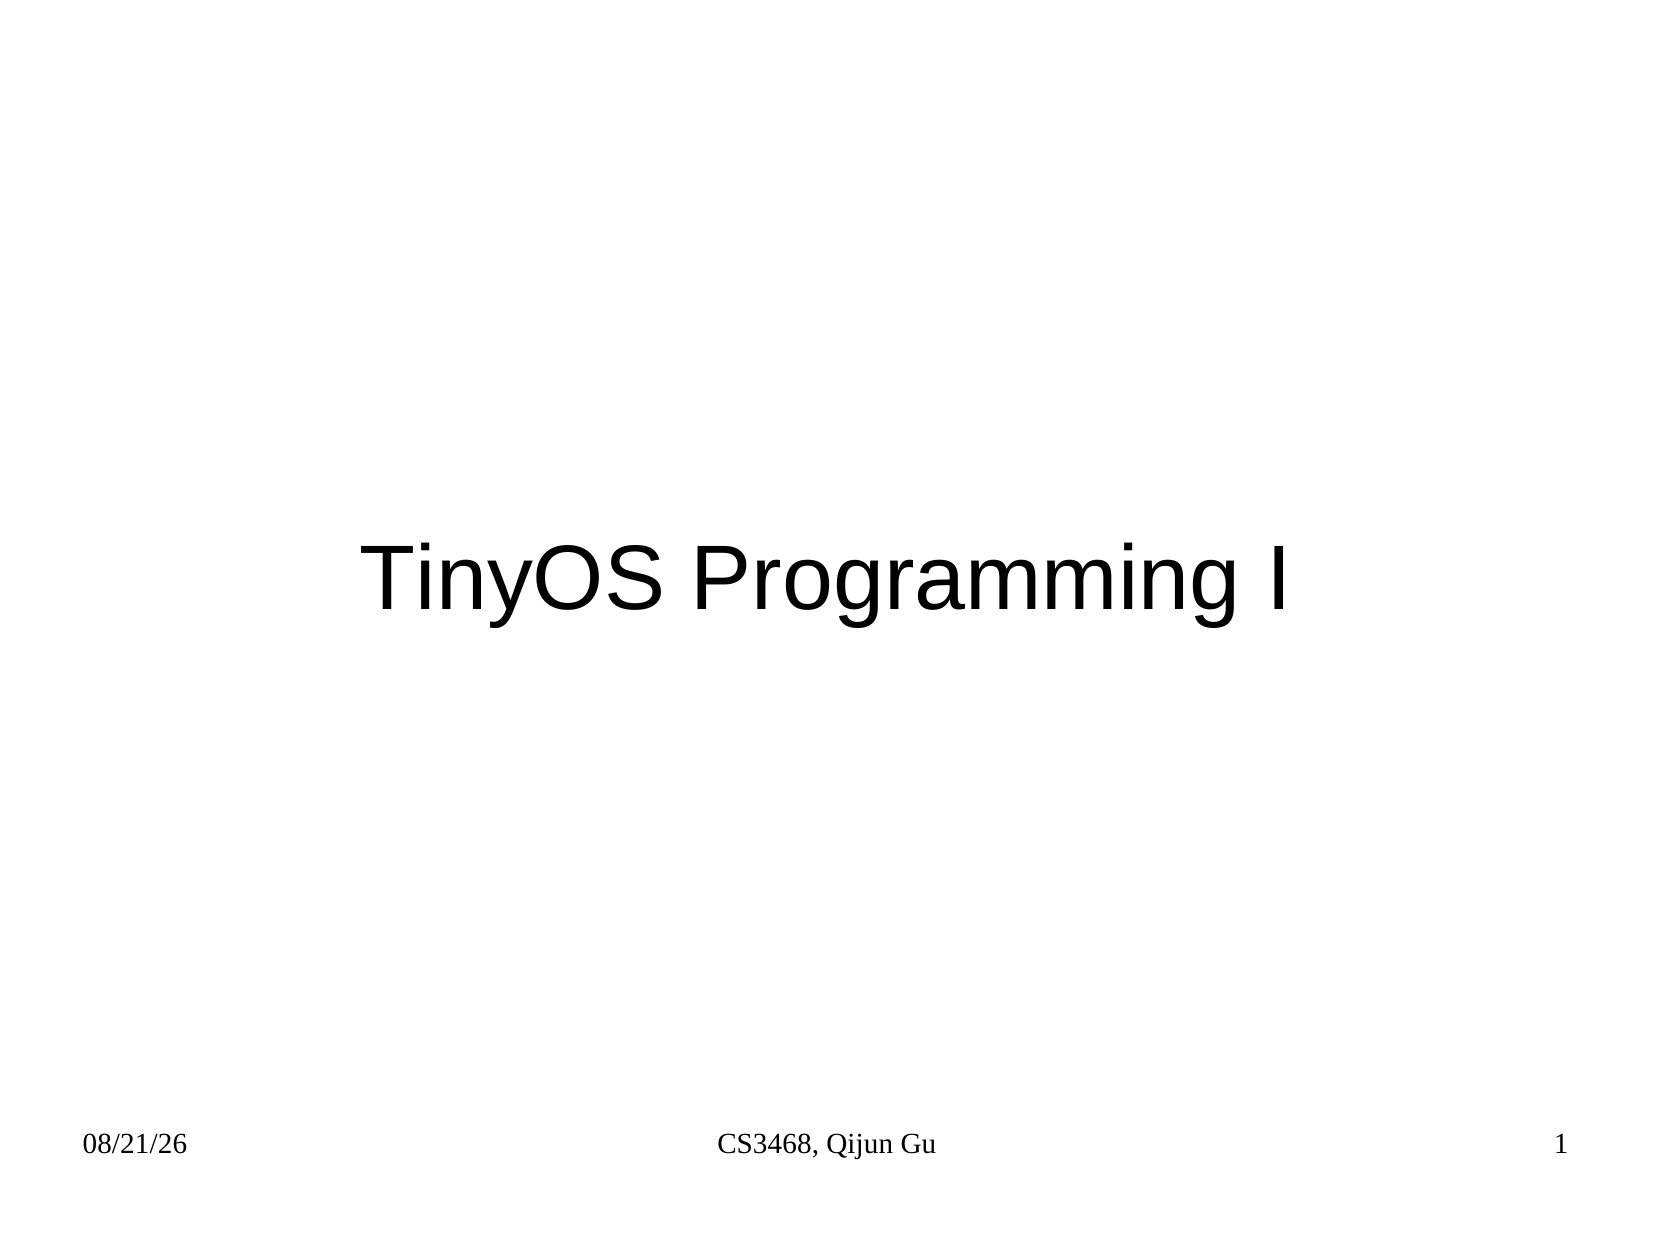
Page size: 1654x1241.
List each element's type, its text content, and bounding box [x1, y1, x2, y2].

text_box TinyOS Programming I [82, 49, 1571, 1109]
